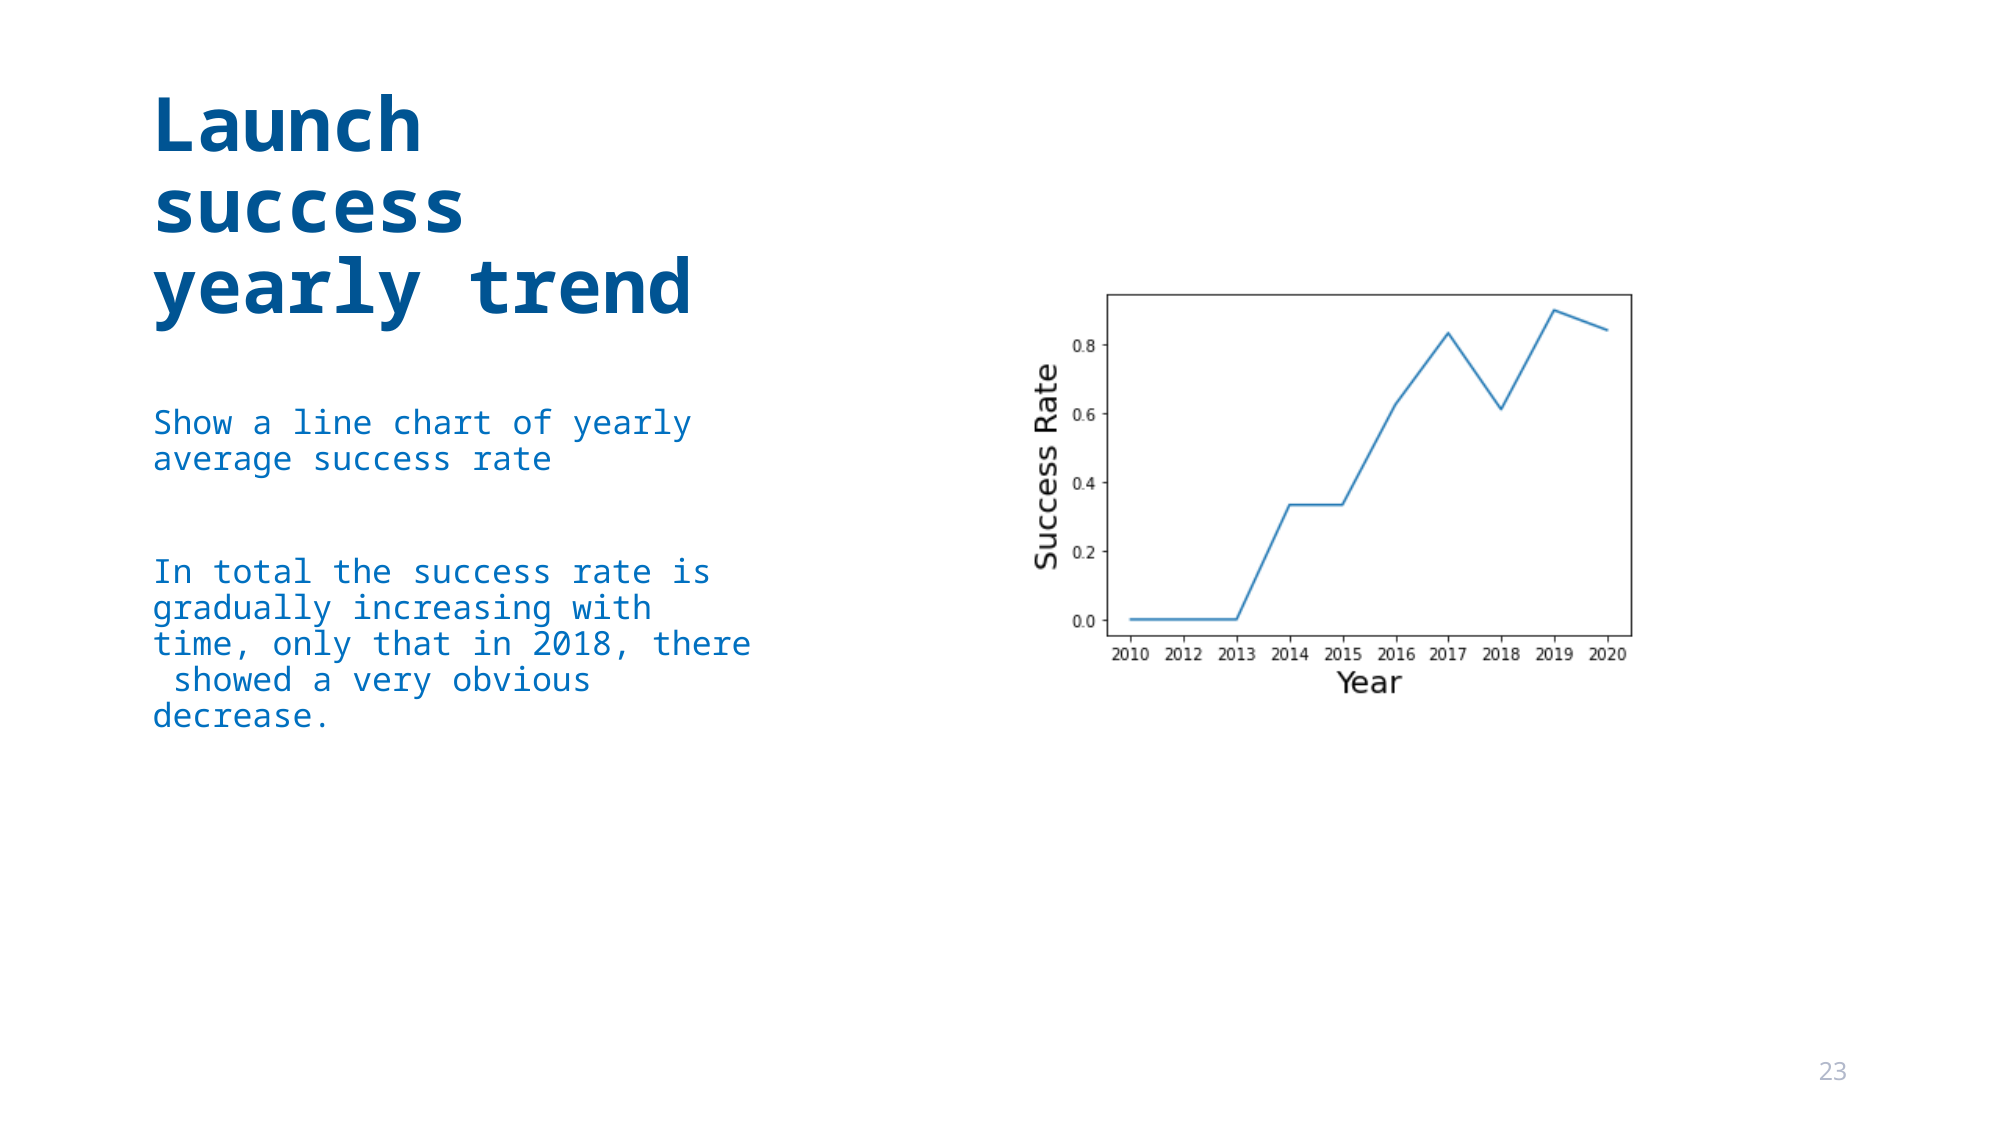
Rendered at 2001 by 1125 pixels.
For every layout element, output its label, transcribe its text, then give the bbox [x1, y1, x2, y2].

slide_number 36 [1412, 1042, 1863, 1103]
list Show a line chart of yearly average success rate In total the success rate is gradually increasing with time, only that in 2018, there showed a very obvious decrease. [137, 337, 783, 963]
picture [1024, 285, 1642, 709]
title Launch success yearly trend [137, 75, 783, 337]
